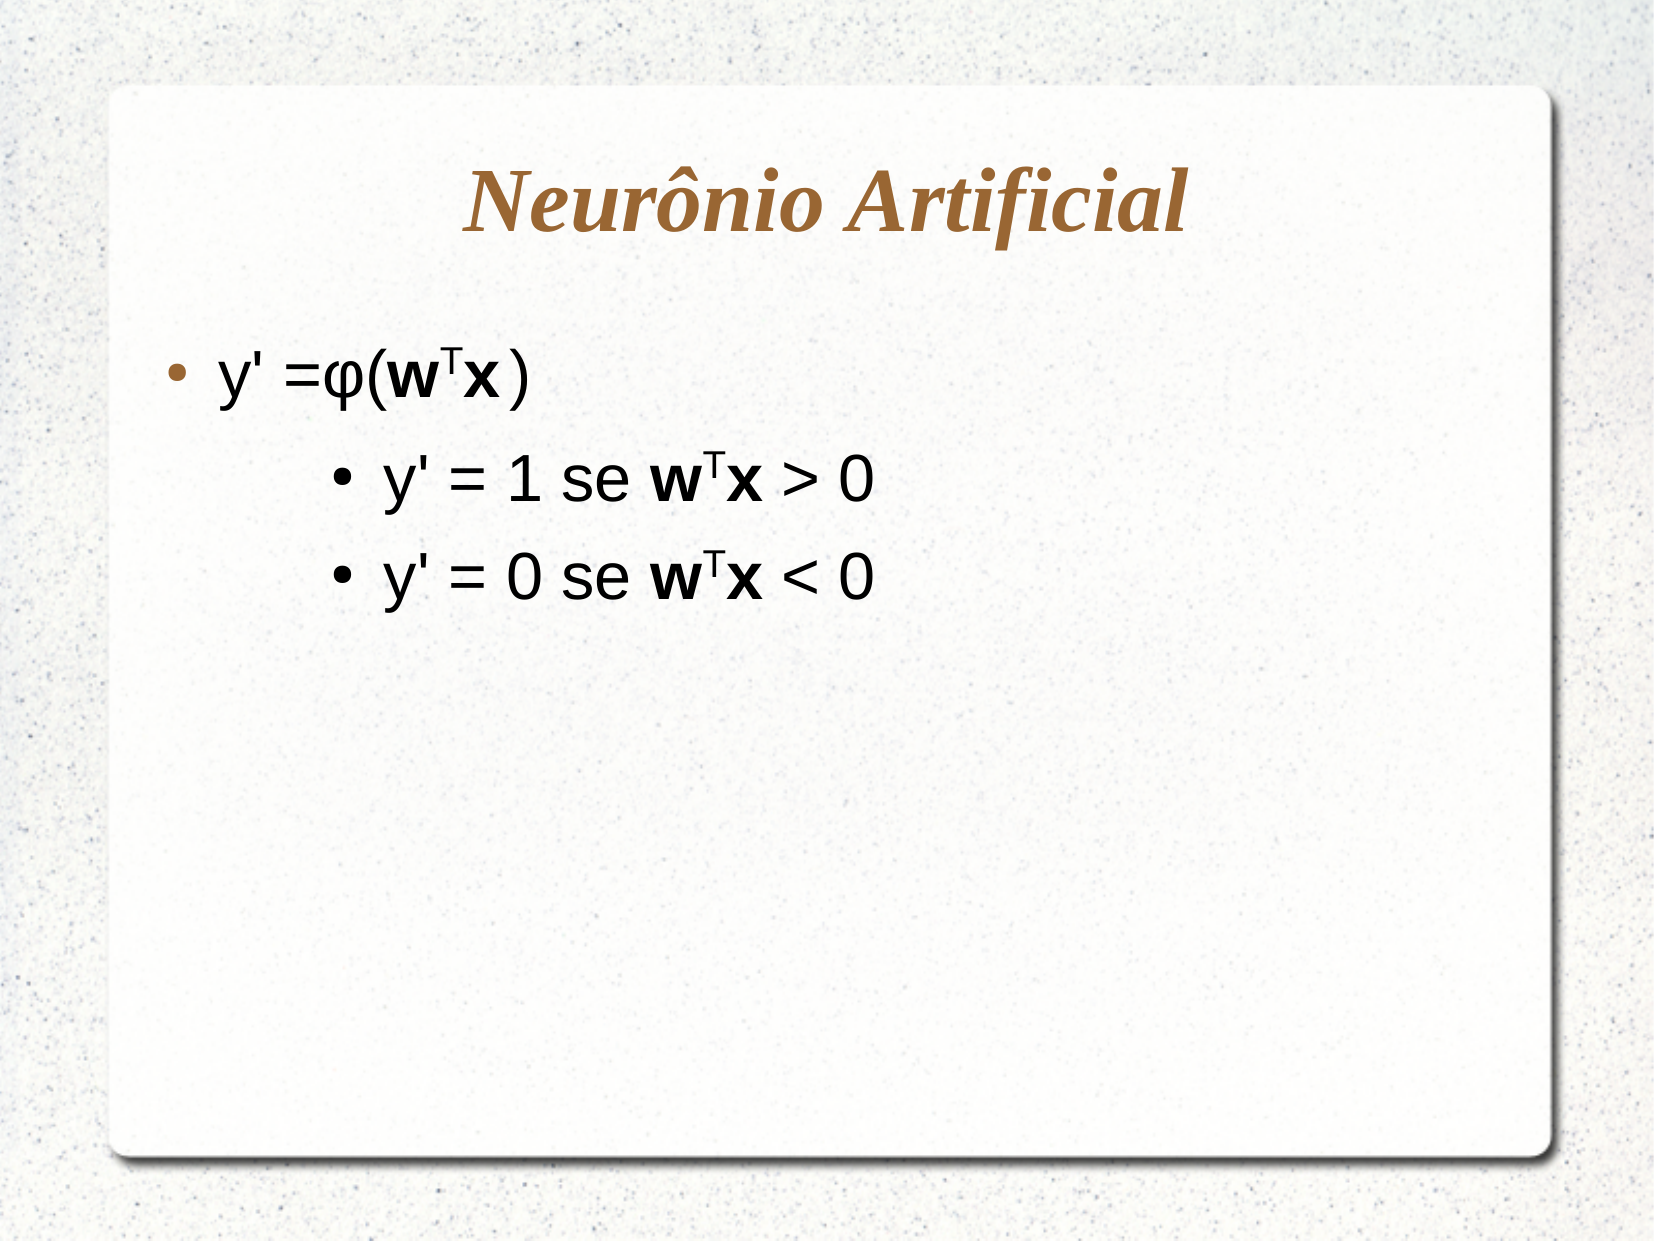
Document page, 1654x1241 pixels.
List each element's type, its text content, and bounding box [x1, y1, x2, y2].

picture [0, 0, 1654, 1241]
list y' =φ(wTx ) y' = 1 se wTx > 0 y' = 0 se wTx < 0 [147, 336, 1506, 1241]
title Neurônio Artificial [118, 96, 1536, 304]
